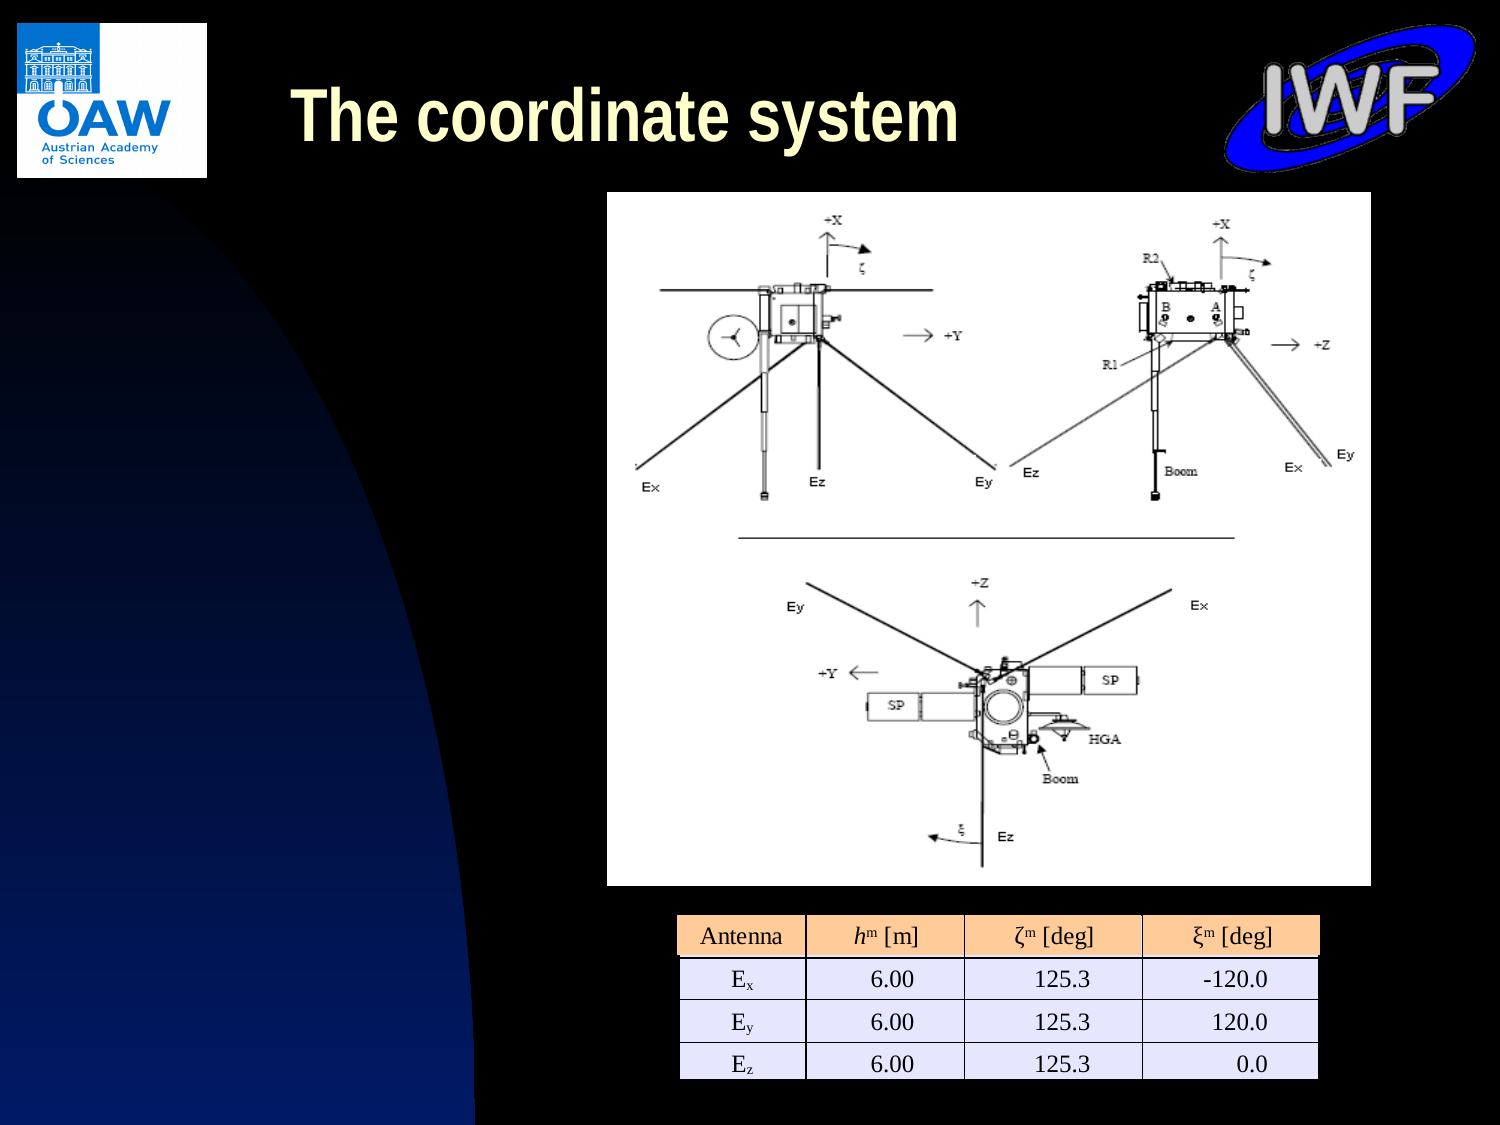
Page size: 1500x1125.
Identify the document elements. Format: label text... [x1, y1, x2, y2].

chart [496, 912, 1500, 1090]
picture [1224, 24, 1476, 173]
picture [17, 23, 207, 178]
picture [607, 192, 1371, 886]
title The coordinate system [275, 21, 1463, 225]
